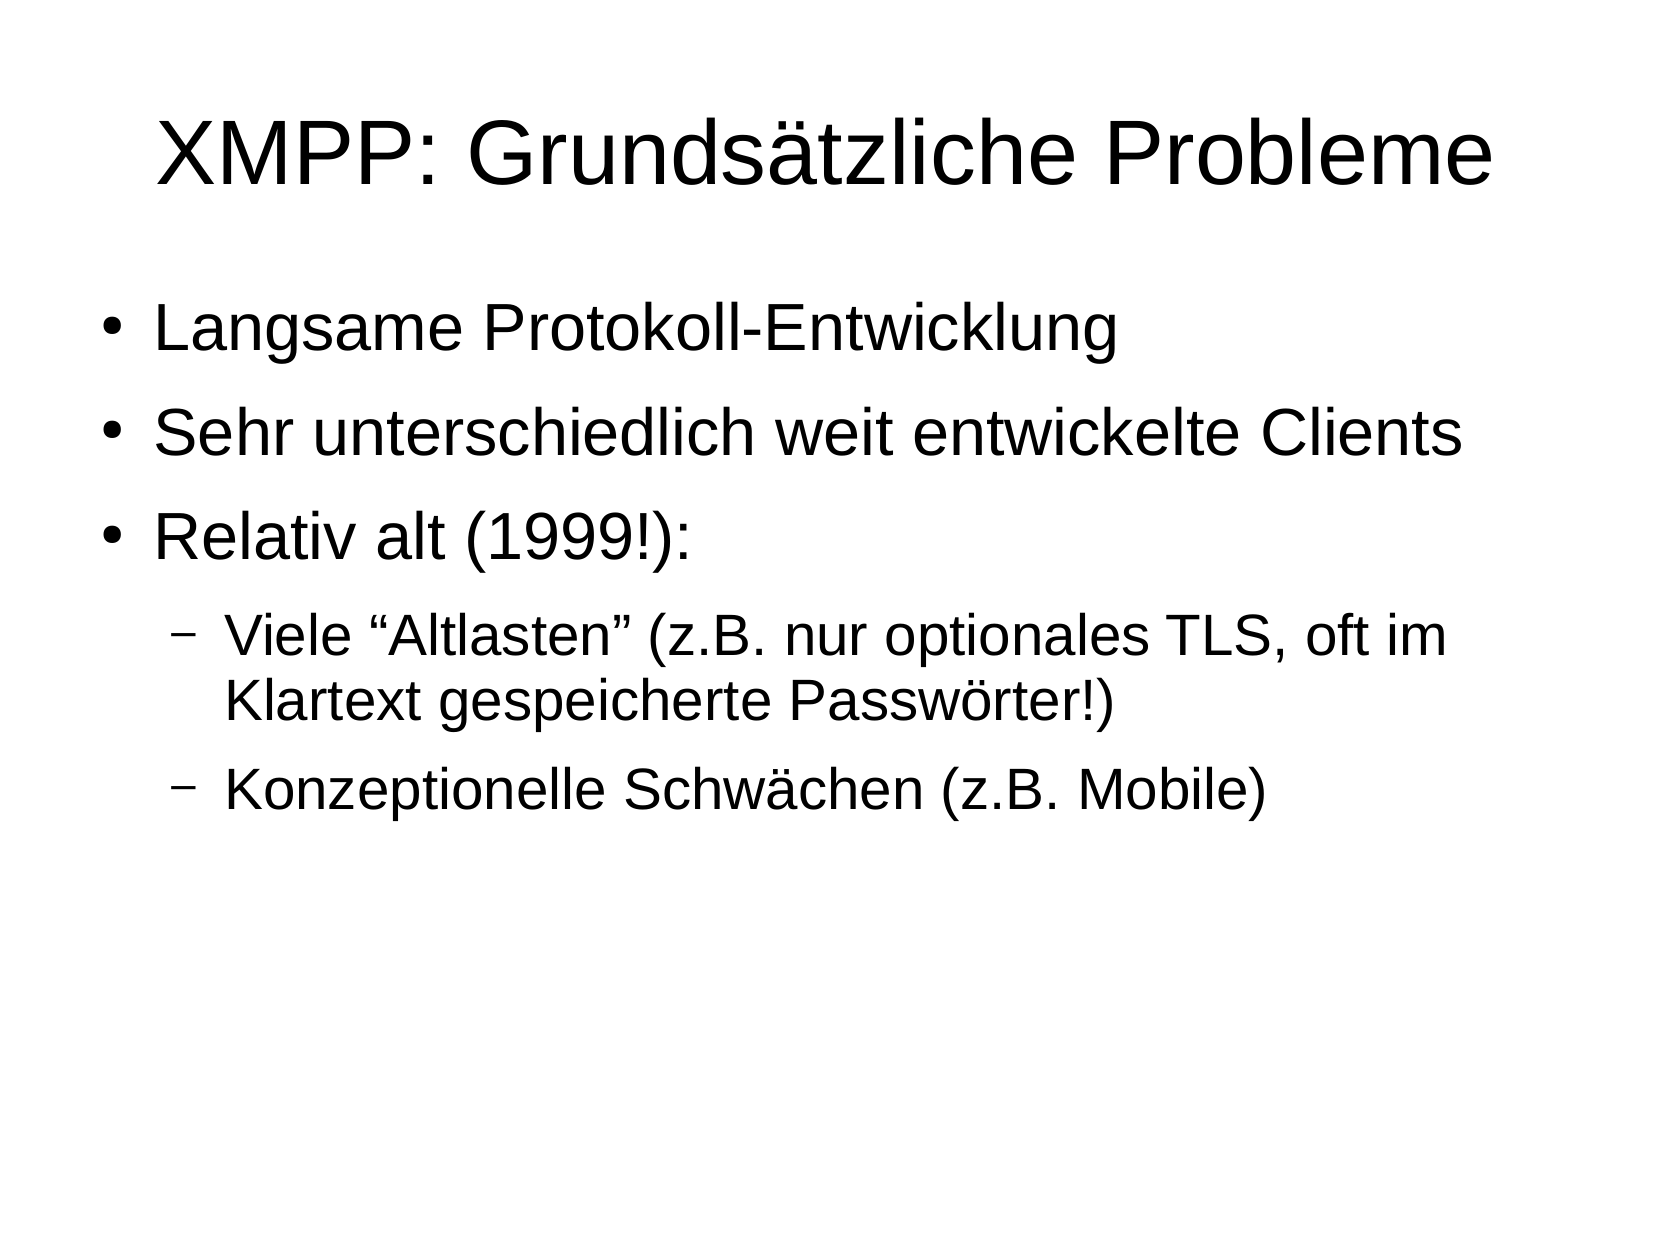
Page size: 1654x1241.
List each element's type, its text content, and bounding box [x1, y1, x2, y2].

list Langsame Protokoll-Entwicklung Sehr unterschiedlich weit entwickelte Clients Relativ alt (1999!): Viele “Altlasten” (z.B. nur optionales TLS, oft im Klartext gespeicherte Passwörter!) Konzeptionelle Schwächen (z.B. Mobile) [82, 290, 1571, 1010]
title XMPP: Grundsätzliche Probleme [82, 49, 1571, 257]
